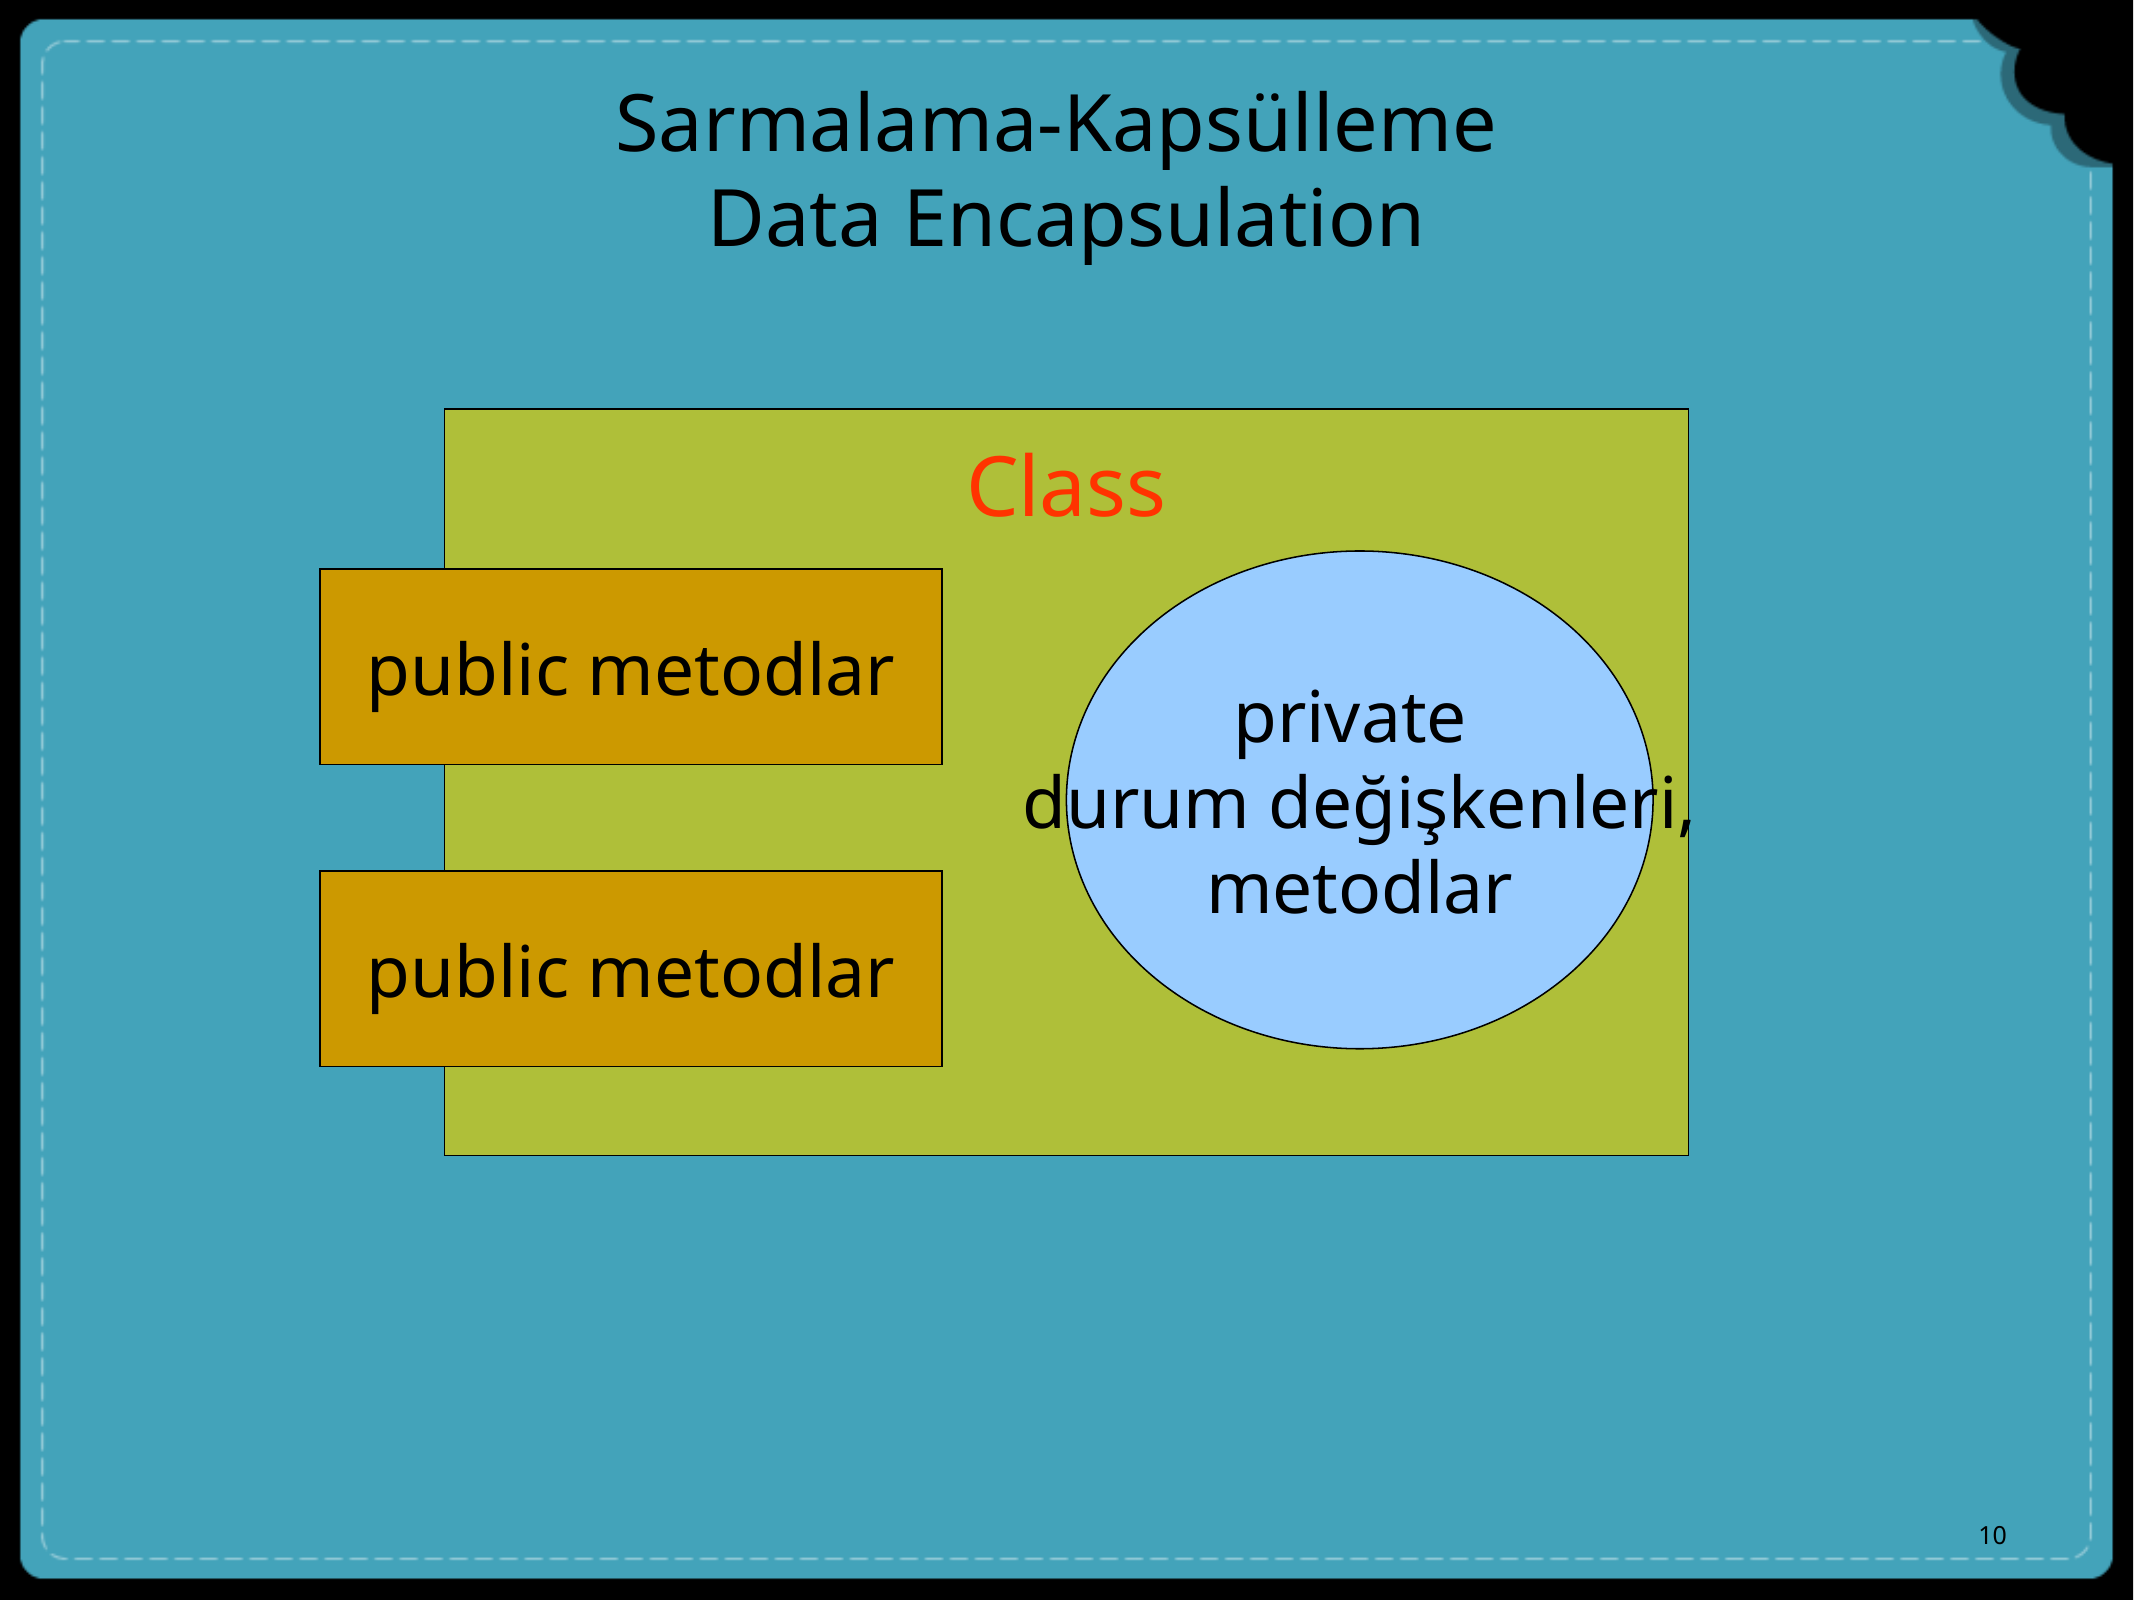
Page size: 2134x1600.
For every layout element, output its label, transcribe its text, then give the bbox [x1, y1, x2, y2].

title Sarmalama-Kapsülleme Data Encapsulation [106, 64, 2027, 357]
text_box private durum değişkenleri, metodlar [1066, 550, 1654, 1049]
text_box public metodlar [319, 870, 942, 1067]
text_box public metodlar [319, 568, 942, 765]
picture [0, 0, 2134, 1600]
text_box Class [444, 408, 1689, 1156]
